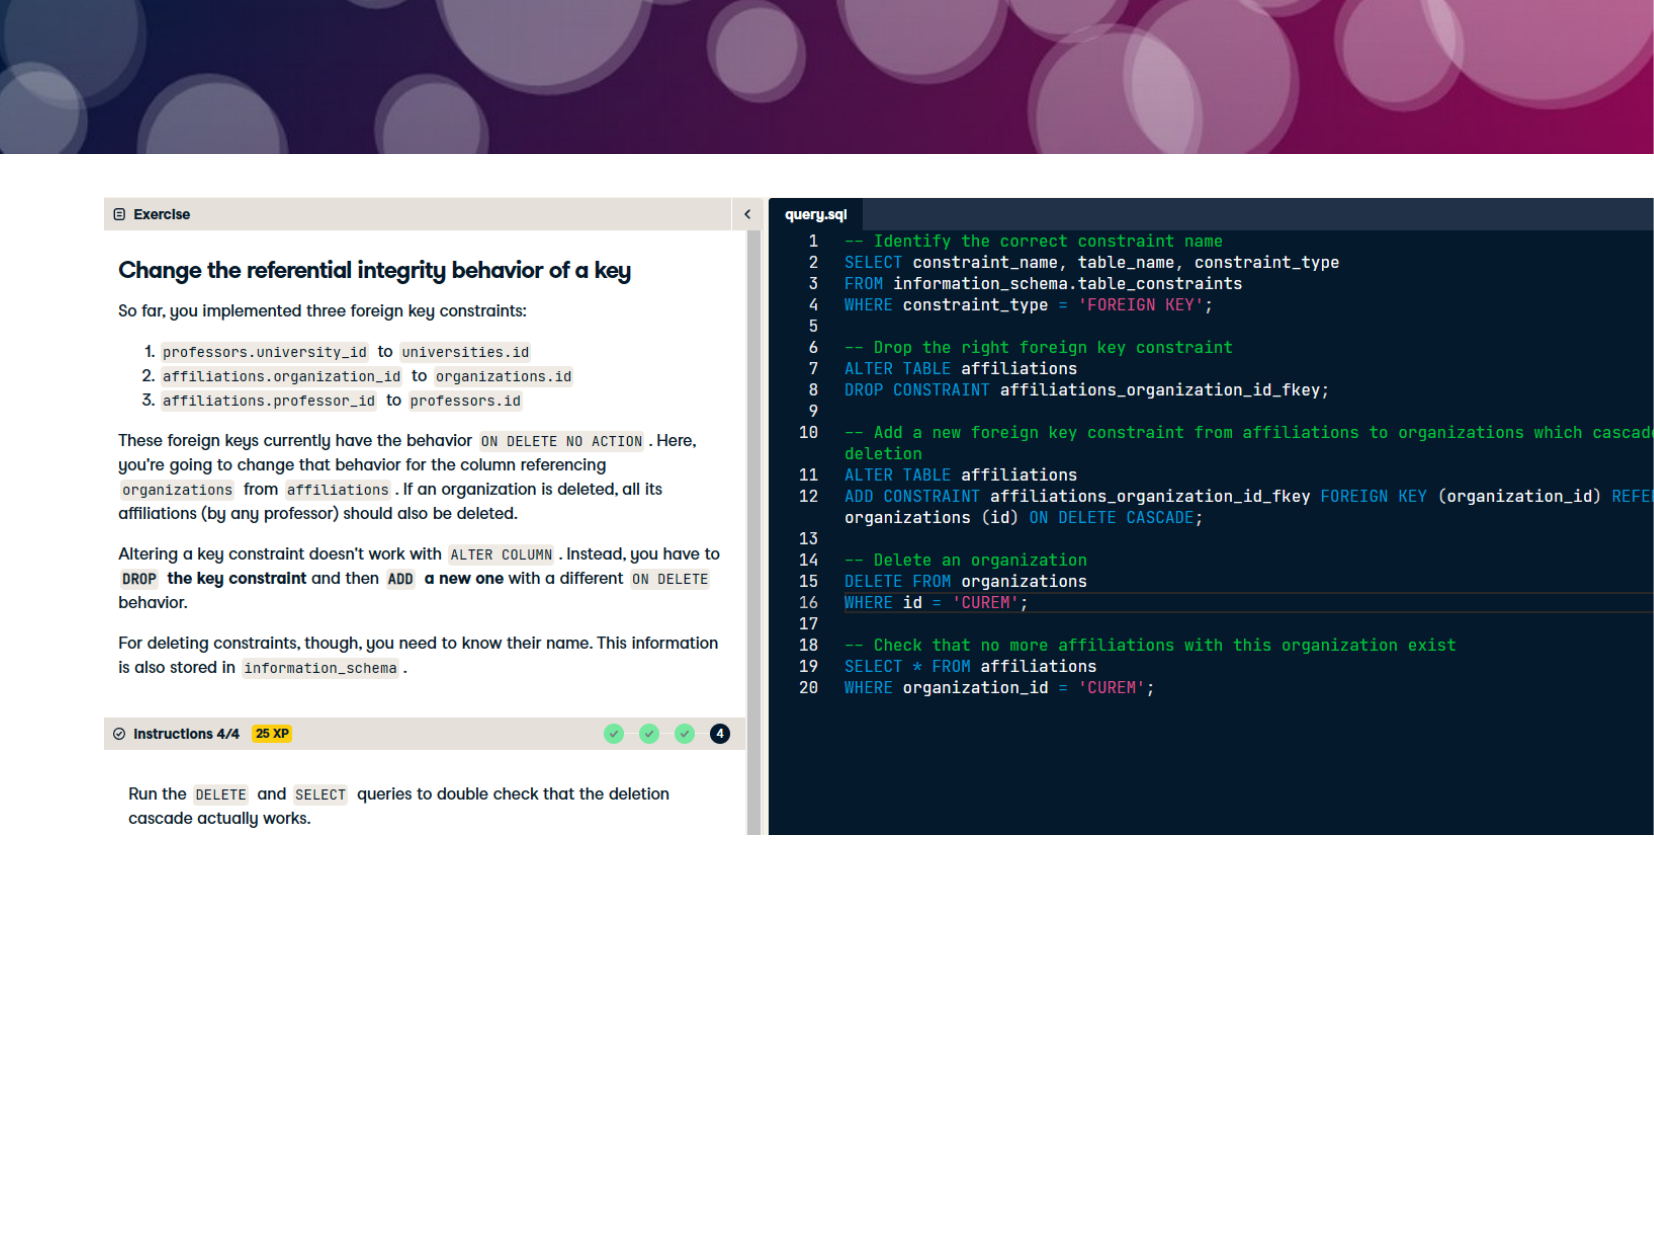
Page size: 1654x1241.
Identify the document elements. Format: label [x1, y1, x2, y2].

picture [104, 197, 1654, 835]
